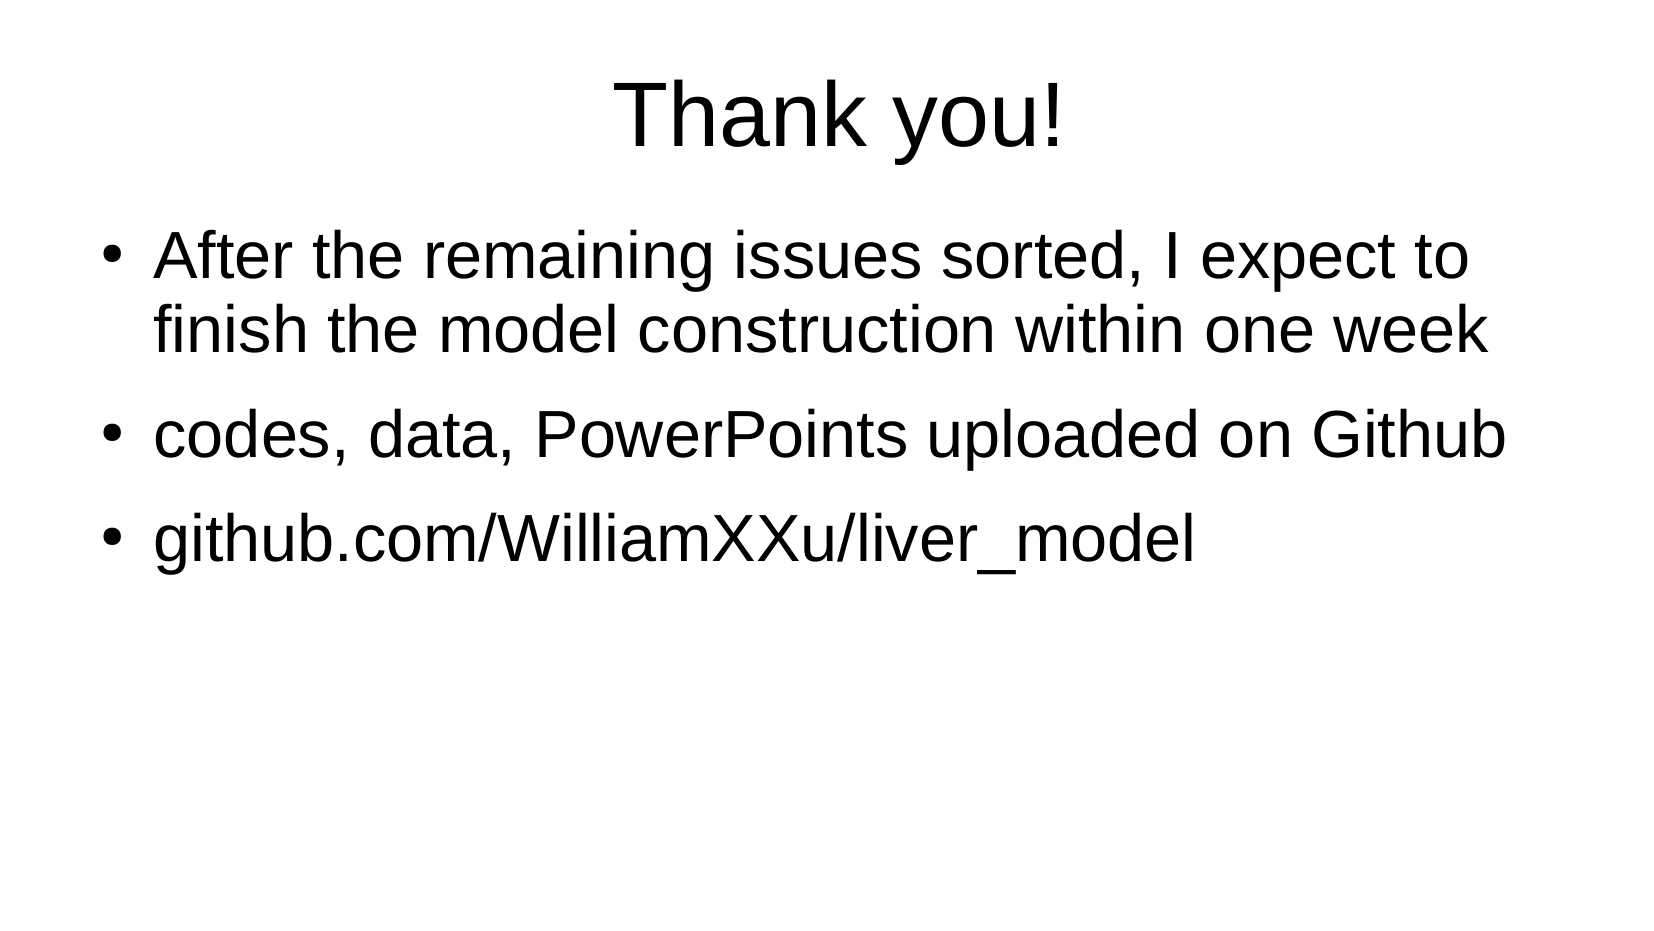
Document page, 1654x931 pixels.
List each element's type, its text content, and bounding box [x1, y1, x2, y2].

list After the remaining issues sorted, I expect to finish the model construction within one week codes, data, PowerPoints uploaded on Github github.com/WilliamXXu/liver_model [82, 217, 1595, 857]
title Thank you! [82, 37, 1571, 193]
